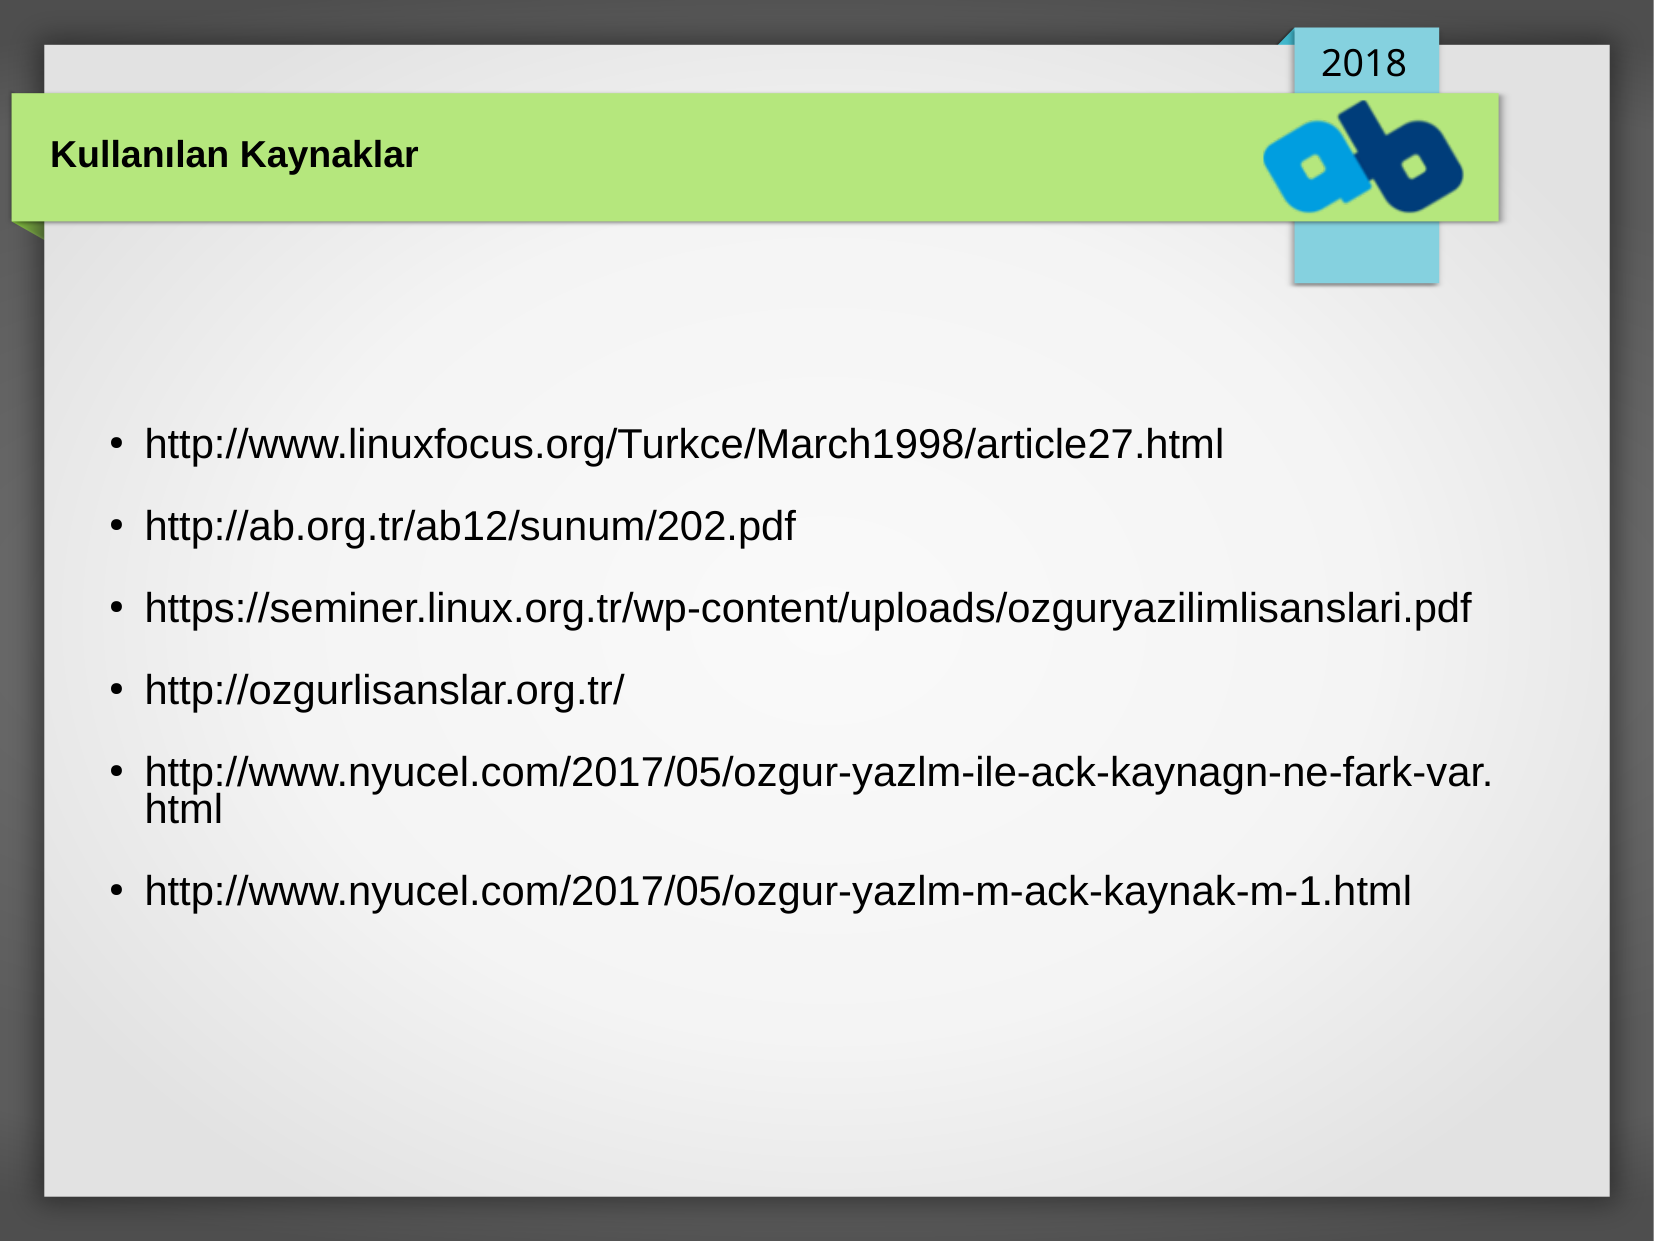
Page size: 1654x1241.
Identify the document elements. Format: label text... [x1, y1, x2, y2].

text_box http://www.linuxfocus.org/Turkce/March1998/article27.html http://ab.org.tr/ab12/sunum/202.pdf https://seminer.linux.org.tr/wp-content/uploads/ozguryazilimlisanslari.pdf http://ozgurlisanslar.org.tr/ http://www.nyucel.com/2017/05/ozgur-yazlm-ile-ack-kaynagn-ne-fark-var.html http://www.nyucel.com/2017/05/ozgur-yazlm-m-ack-kaynak-m-1.html [94, 413, 1515, 993]
picture [0, 0, 1654, 1241]
text_box Kullanılan Kaynaklar [35, 126, 1152, 184]
text_box 2018 [1299, 29, 1430, 98]
